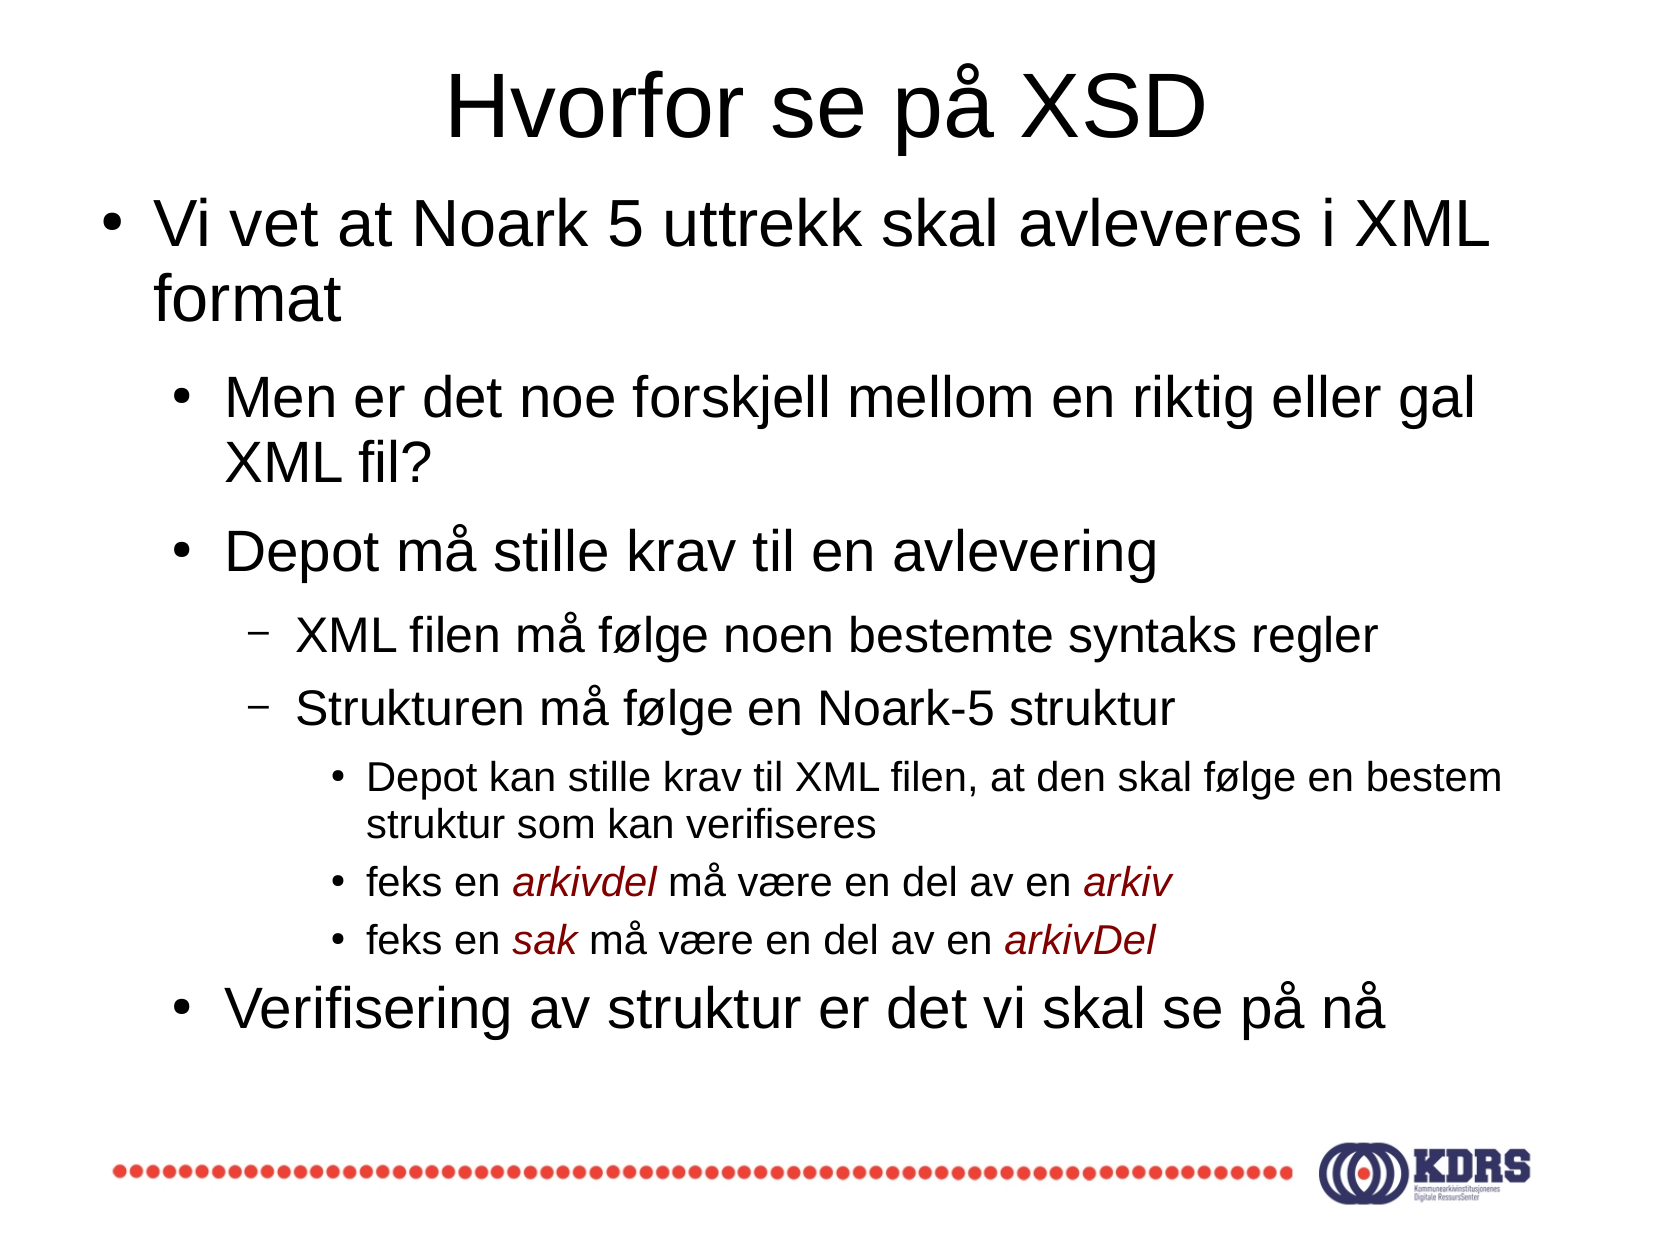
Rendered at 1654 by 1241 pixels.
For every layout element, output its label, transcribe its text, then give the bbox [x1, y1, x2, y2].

list Vi vet at Noark 5 uttrekk skal avleveres i XML format Men er det noe forskjell mellom en riktig eller gal XML fil? Depot må stille krav til en avlevering XML filen må følge noen bestemte syntaks regler Strukturen må følge en Noark-5 struktur Depot kan stille krav til XML filen, at den skal følge en bestem struktur som kan verifiseres feks en arkivdel må være en del av en arkiv feks en sak må være en del av en arkivDel Verifisering av struktur er det vi skal se på nå [82, 185, 1571, 1131]
title Hvorfor se på XSD [82, 49, 1571, 162]
picture [85, 1131, 1557, 1219]
